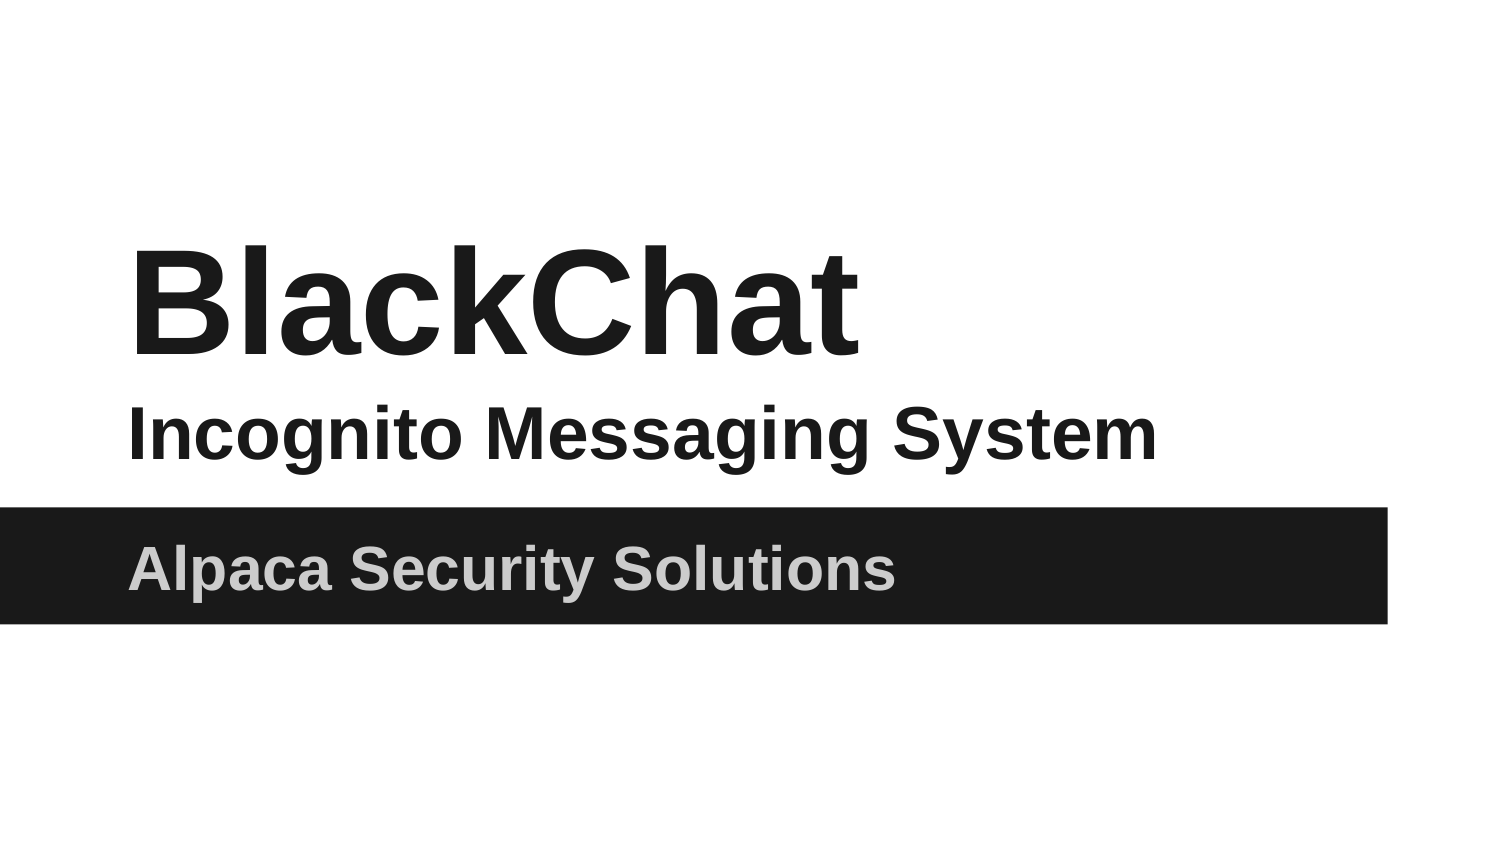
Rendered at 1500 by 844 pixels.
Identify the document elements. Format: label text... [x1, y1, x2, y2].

subtitle Alpaca Security Solutions [112, 507, 1388, 625]
title BlackChat Incognito Messaging System [112, 213, 1388, 490]
